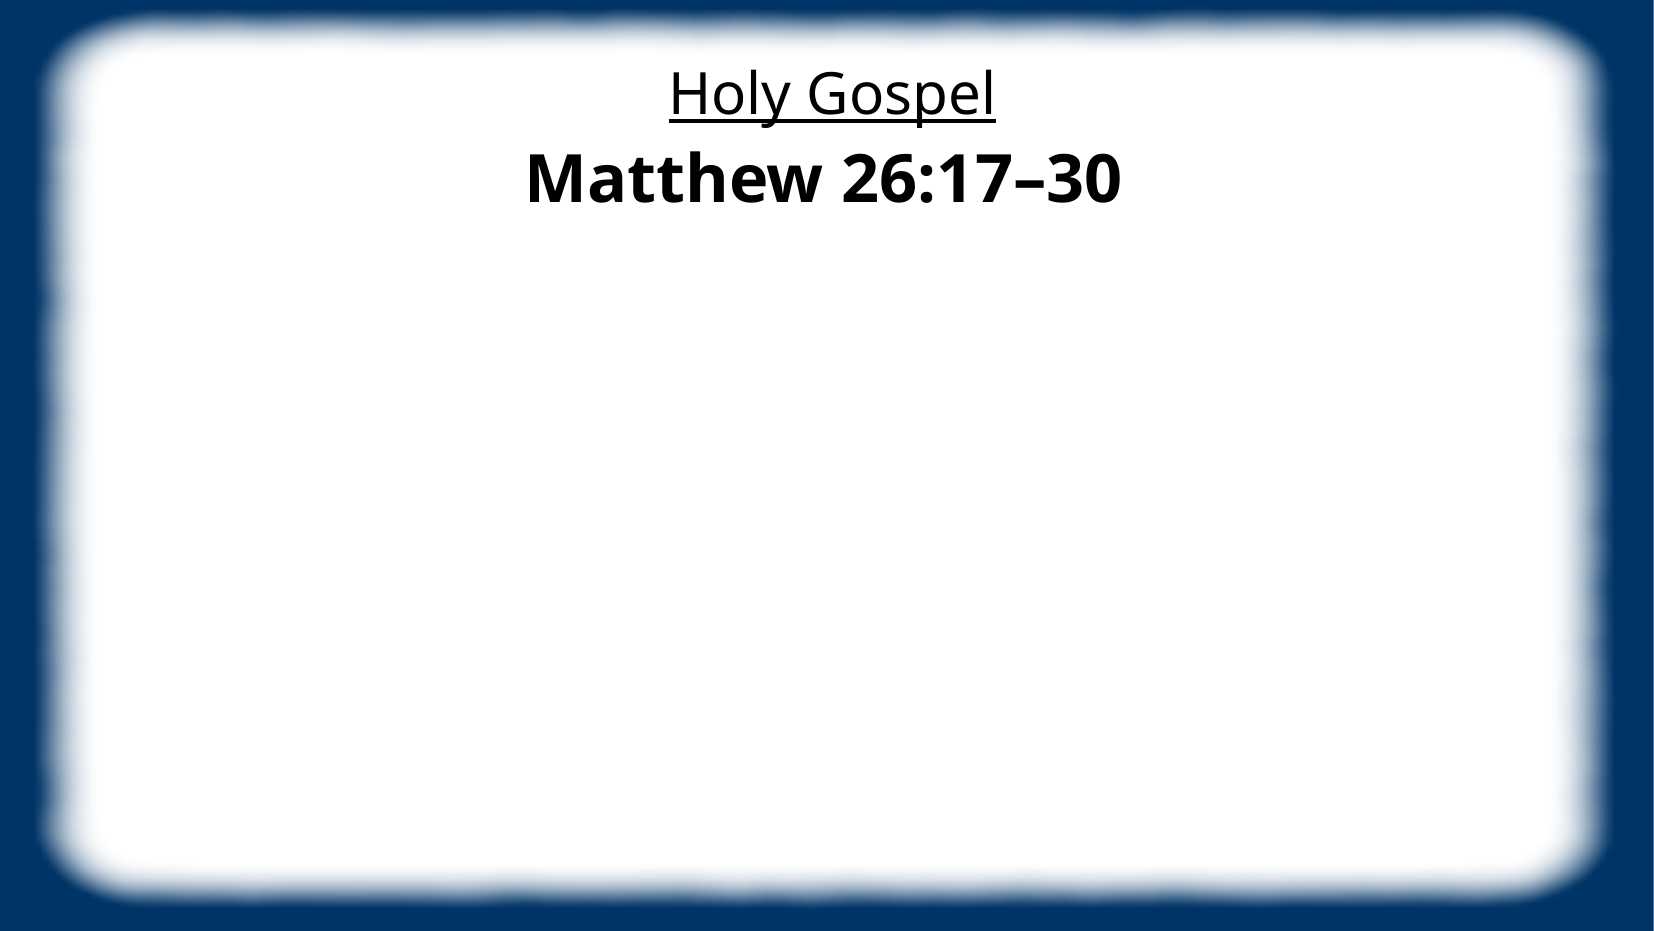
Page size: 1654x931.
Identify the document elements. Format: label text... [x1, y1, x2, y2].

text_box Holy Gospel Matthew 26:17–30 [90, 45, 1576, 226]
picture [0, 0, 1654, 931]
